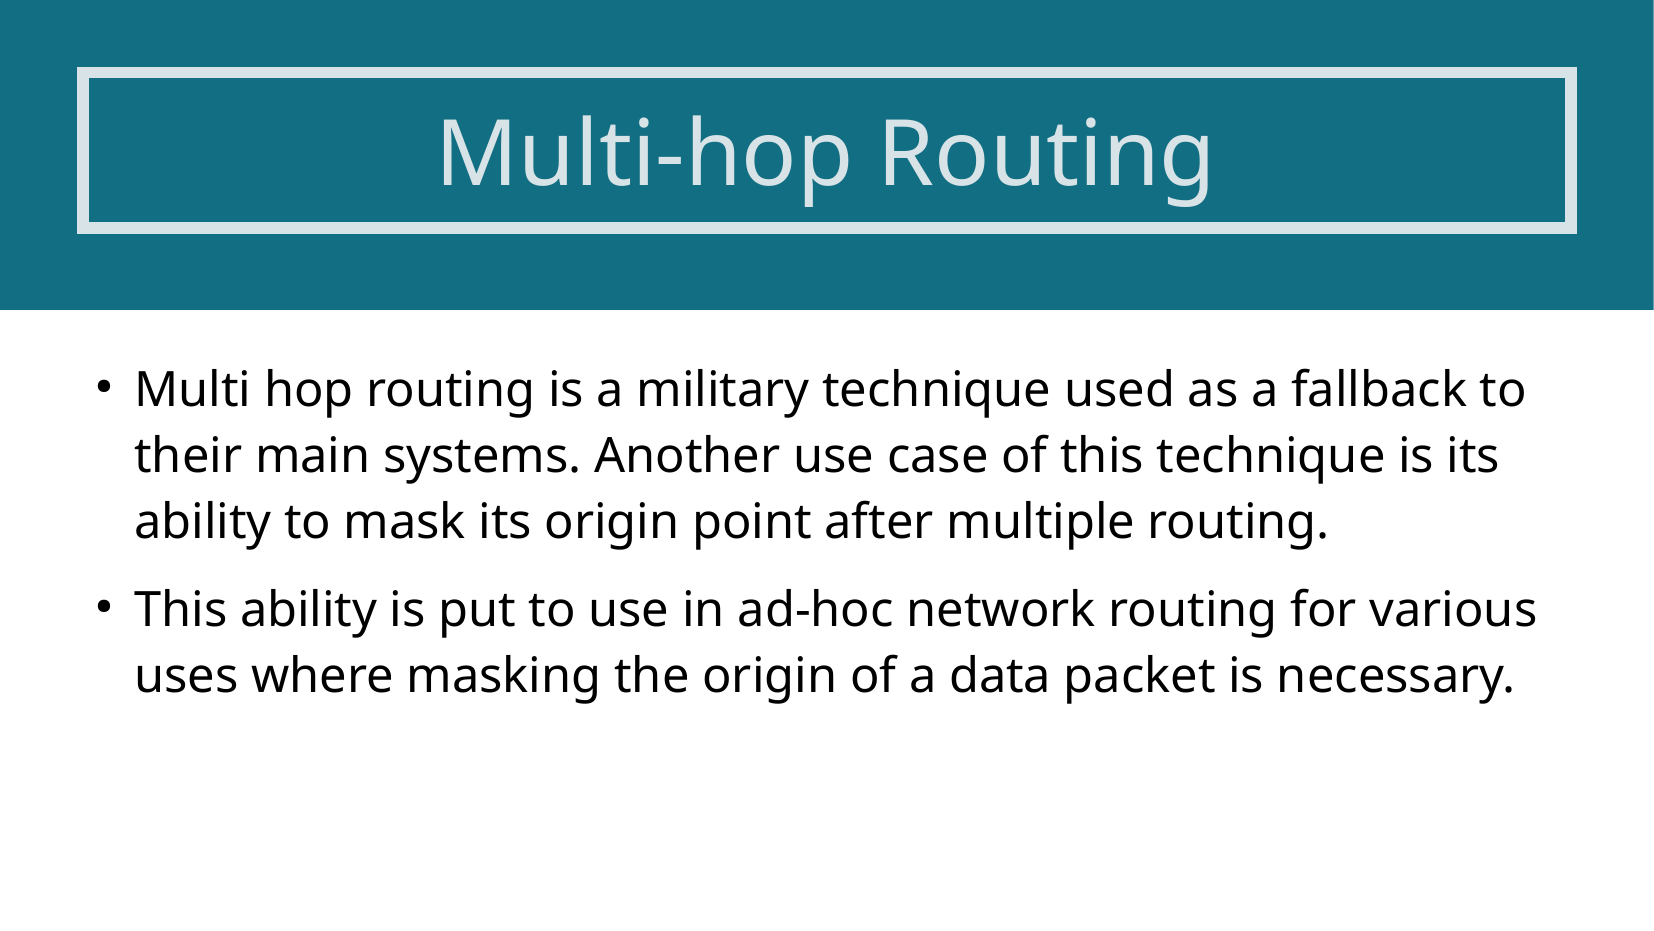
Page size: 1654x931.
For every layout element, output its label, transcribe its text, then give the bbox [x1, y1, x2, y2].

picture [0, 0, 1654, 931]
list Multi hop routing is a military technique used as a fallback to their main systems. Another use case of this technique is its ability to mask its origin point after multiple routing. This ability is put to use in ad-hoc network routing for various uses where masking the origin of a data packet is necessary. [82, 354, 1571, 758]
title Multi-hop Routing [82, 72, 1571, 228]
